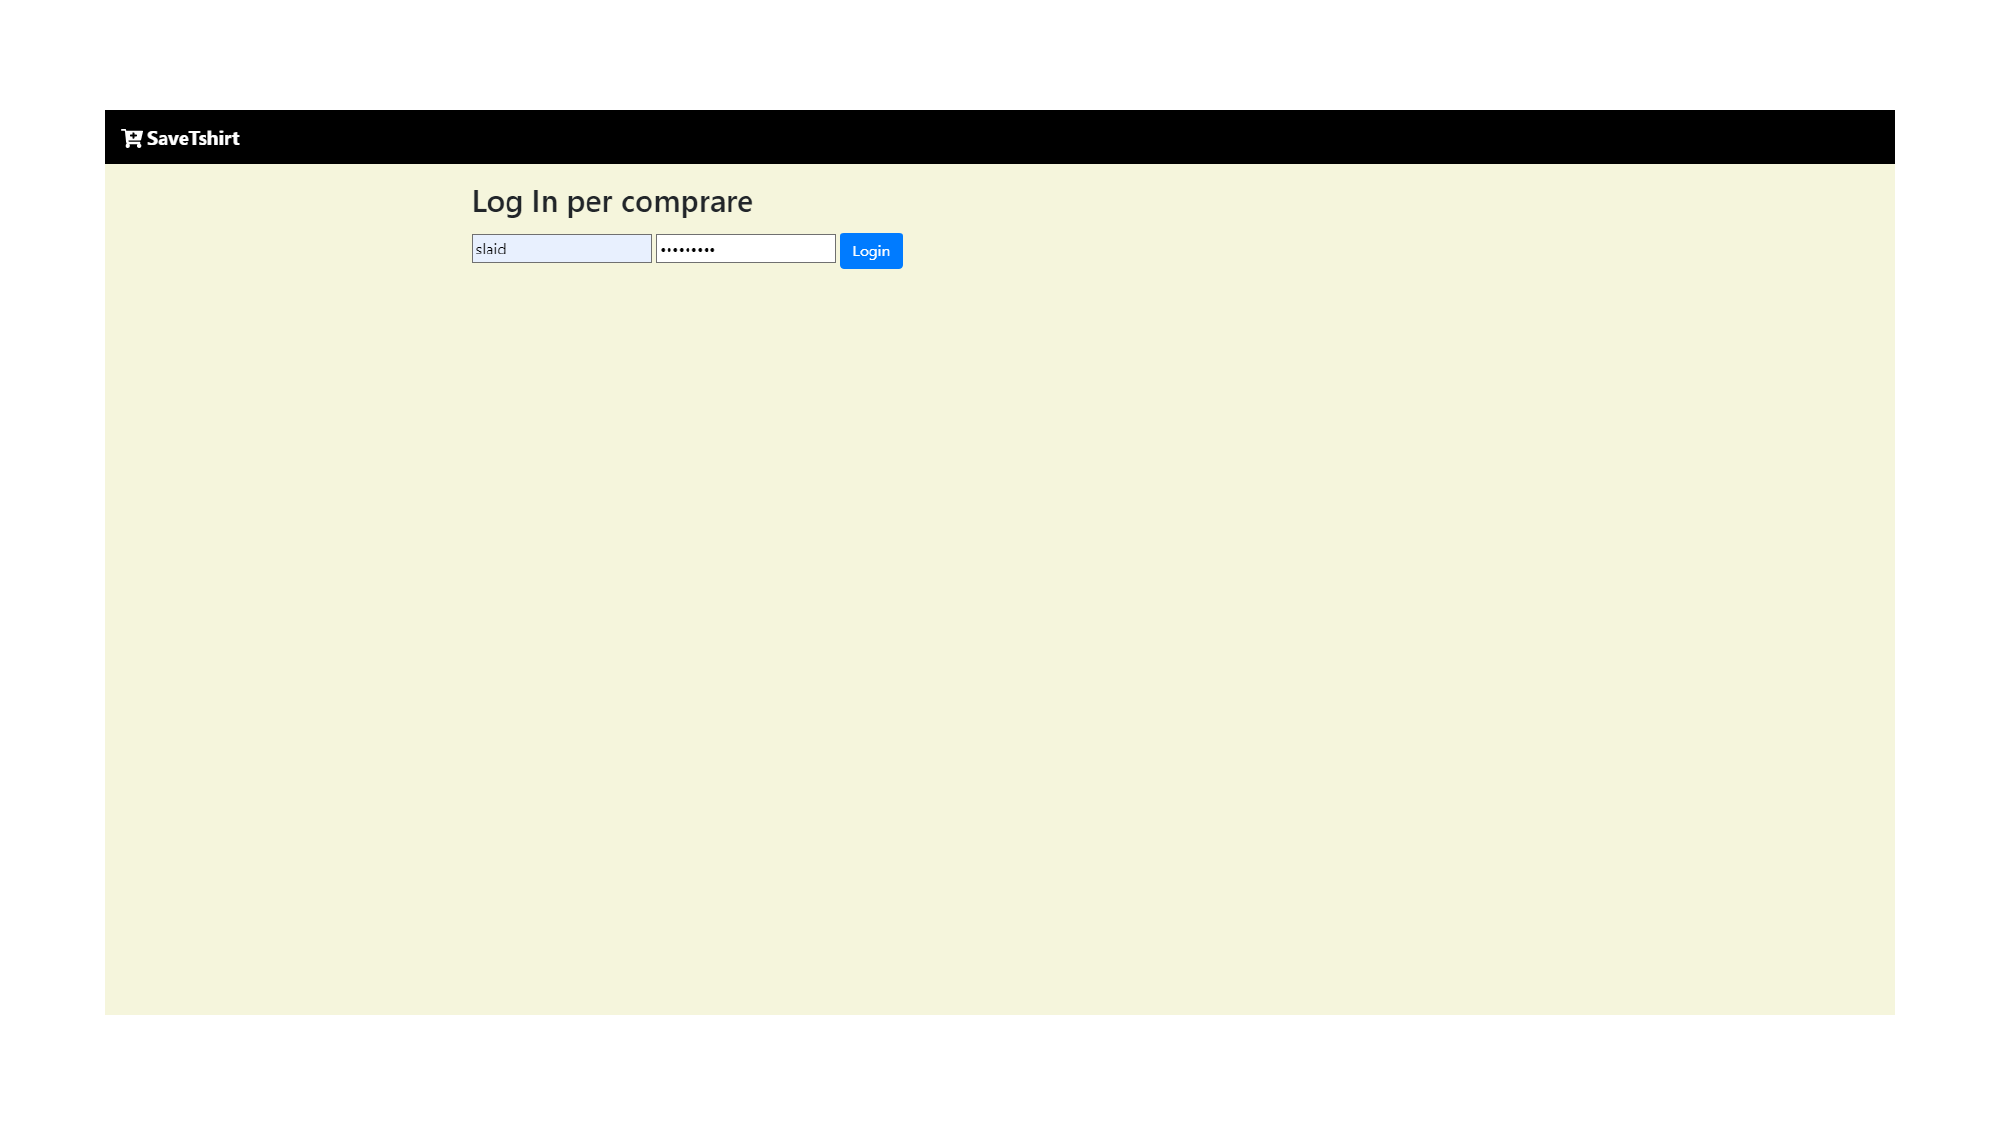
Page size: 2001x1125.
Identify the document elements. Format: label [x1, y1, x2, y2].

picture [105, 110, 1895, 1015]
